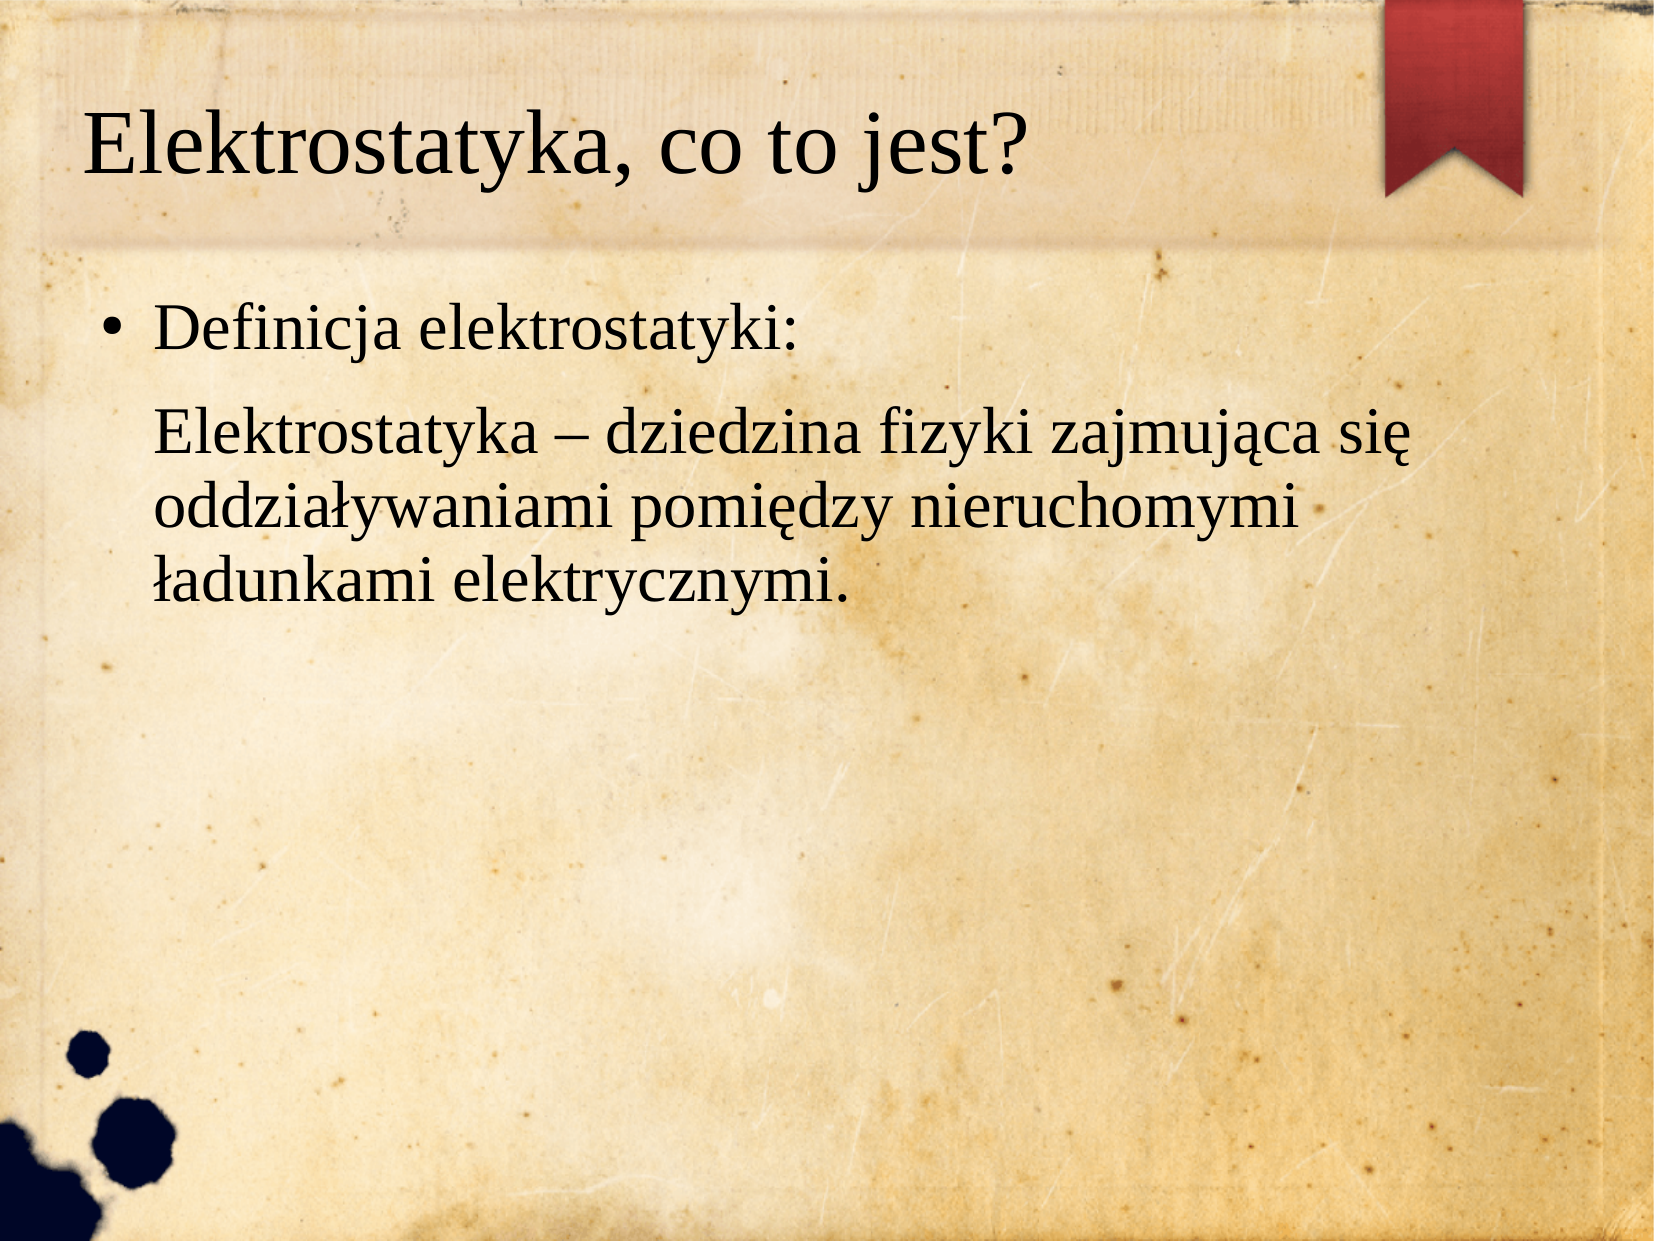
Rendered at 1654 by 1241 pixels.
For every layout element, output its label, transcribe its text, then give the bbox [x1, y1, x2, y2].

title Elektrostatyka, co to jest? [82, 49, 1347, 237]
list Definicja elektrostatyki: Elektrostatyka – dziedzina fizyki zajmująca się oddziaływaniami pomiędzy nieruchomymi ładunkami elektrycznymi. [82, 290, 1538, 1010]
picture [0, 0, 1654, 1241]
